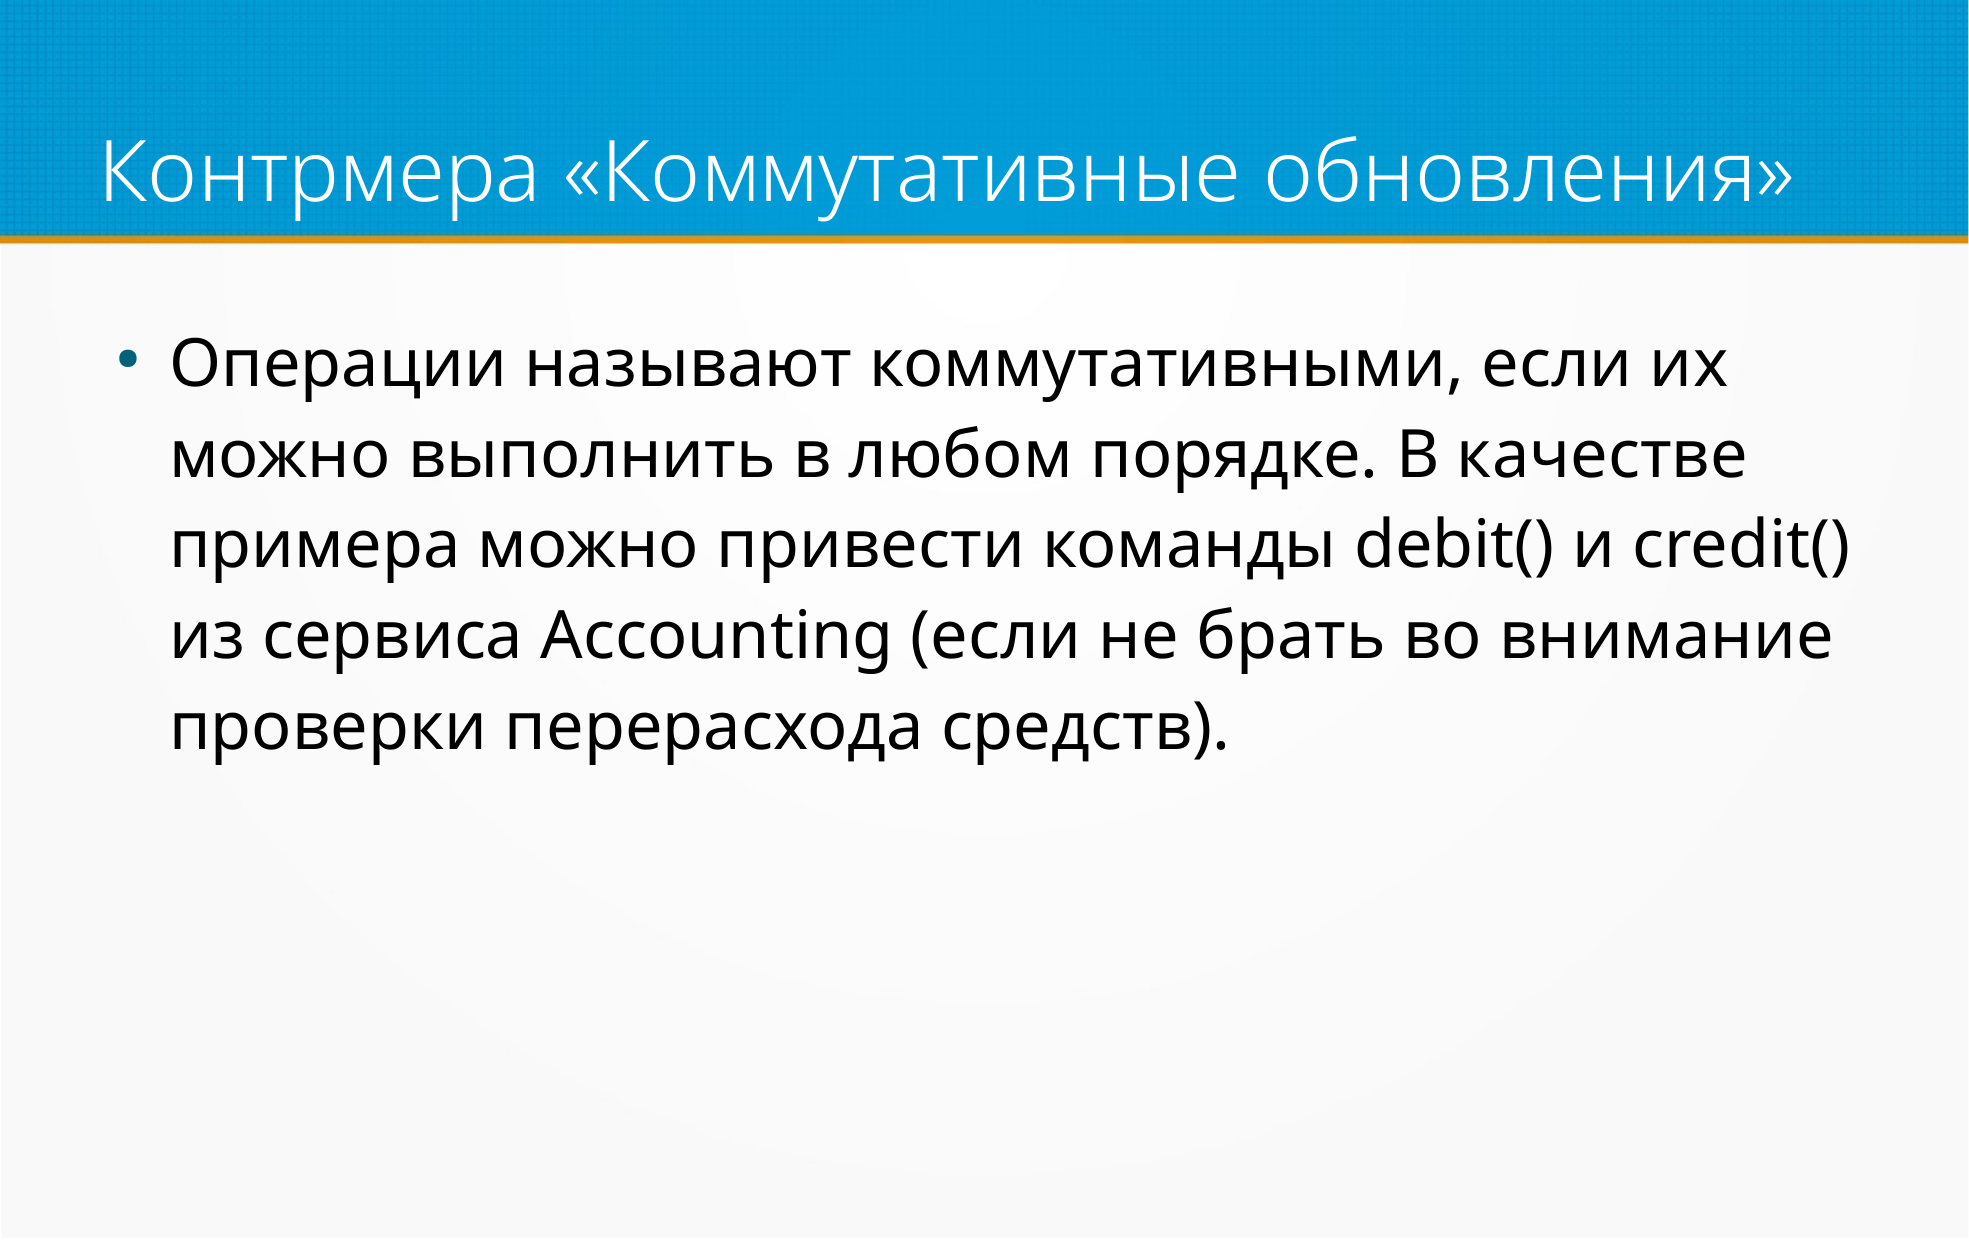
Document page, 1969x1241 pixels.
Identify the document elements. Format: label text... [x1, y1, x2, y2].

picture [0, 233, 1969, 1241]
list Операции называют коммутативными, если их можно выполнить в любом порядке. В качестве примера можно привести команды debit() и credit() из сервиса Accounting (если не брать во внимание проверки перерасхода средств). [98, 315, 1861, 1081]
title Контрмера «Коммутативные обновления» [98, 19, 1870, 227]
